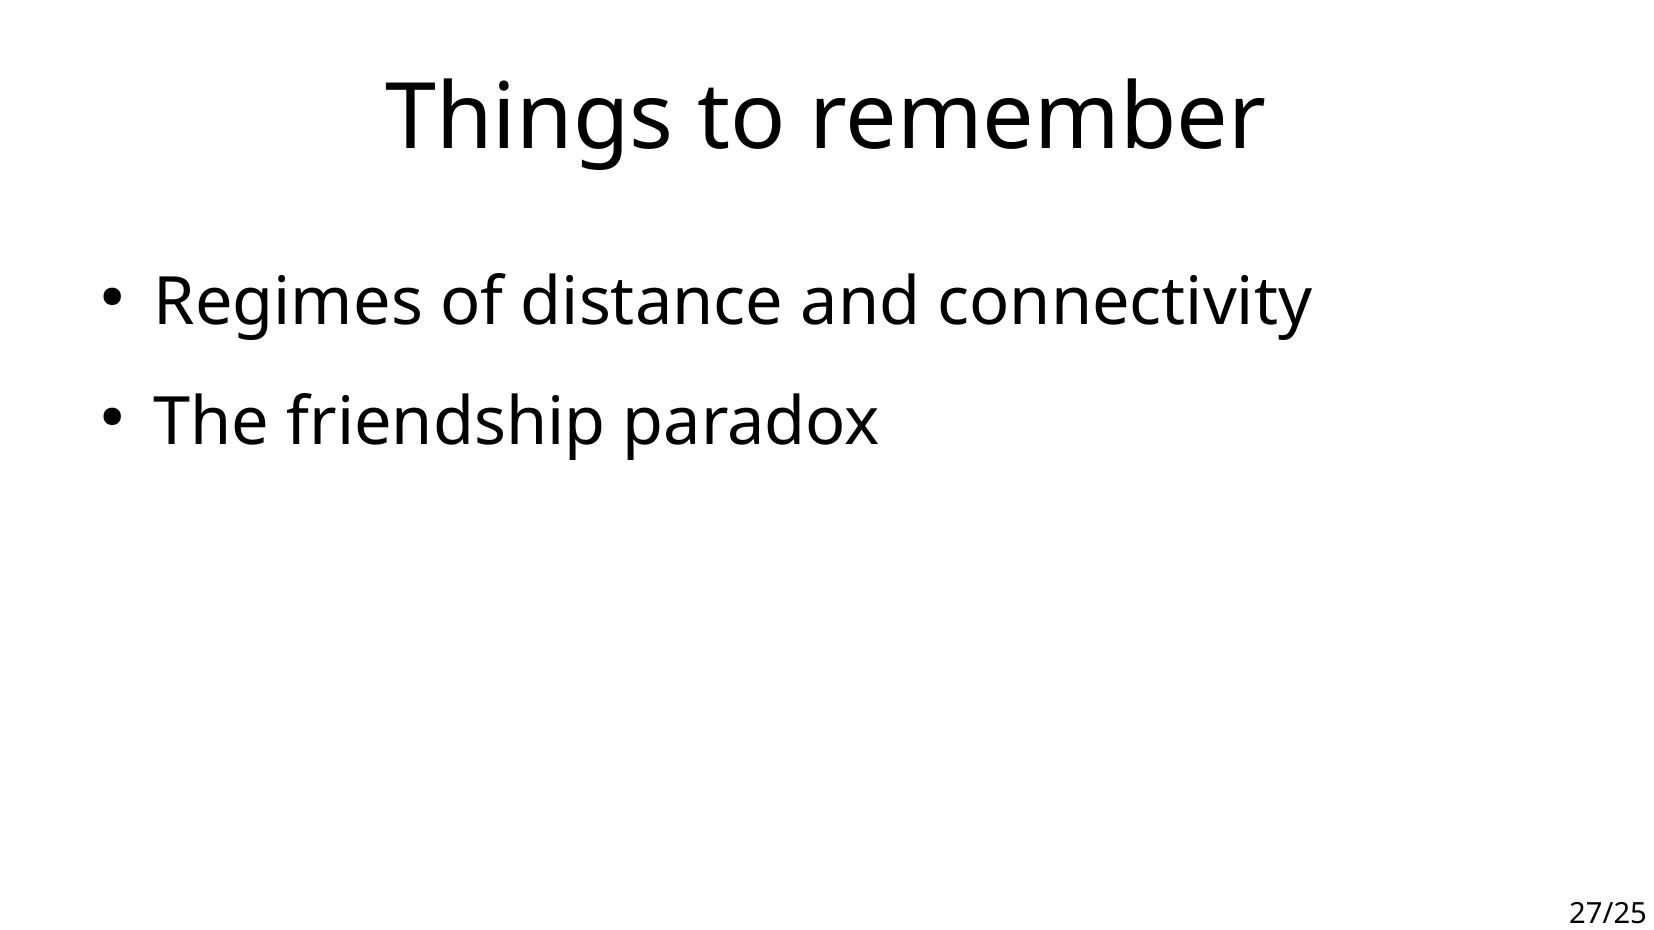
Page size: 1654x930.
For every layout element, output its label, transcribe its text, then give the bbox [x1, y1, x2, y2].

list Regimes of distance and connectivity The friendship paradox [82, 252, 1571, 793]
title Things to remember [82, 1, 1571, 225]
